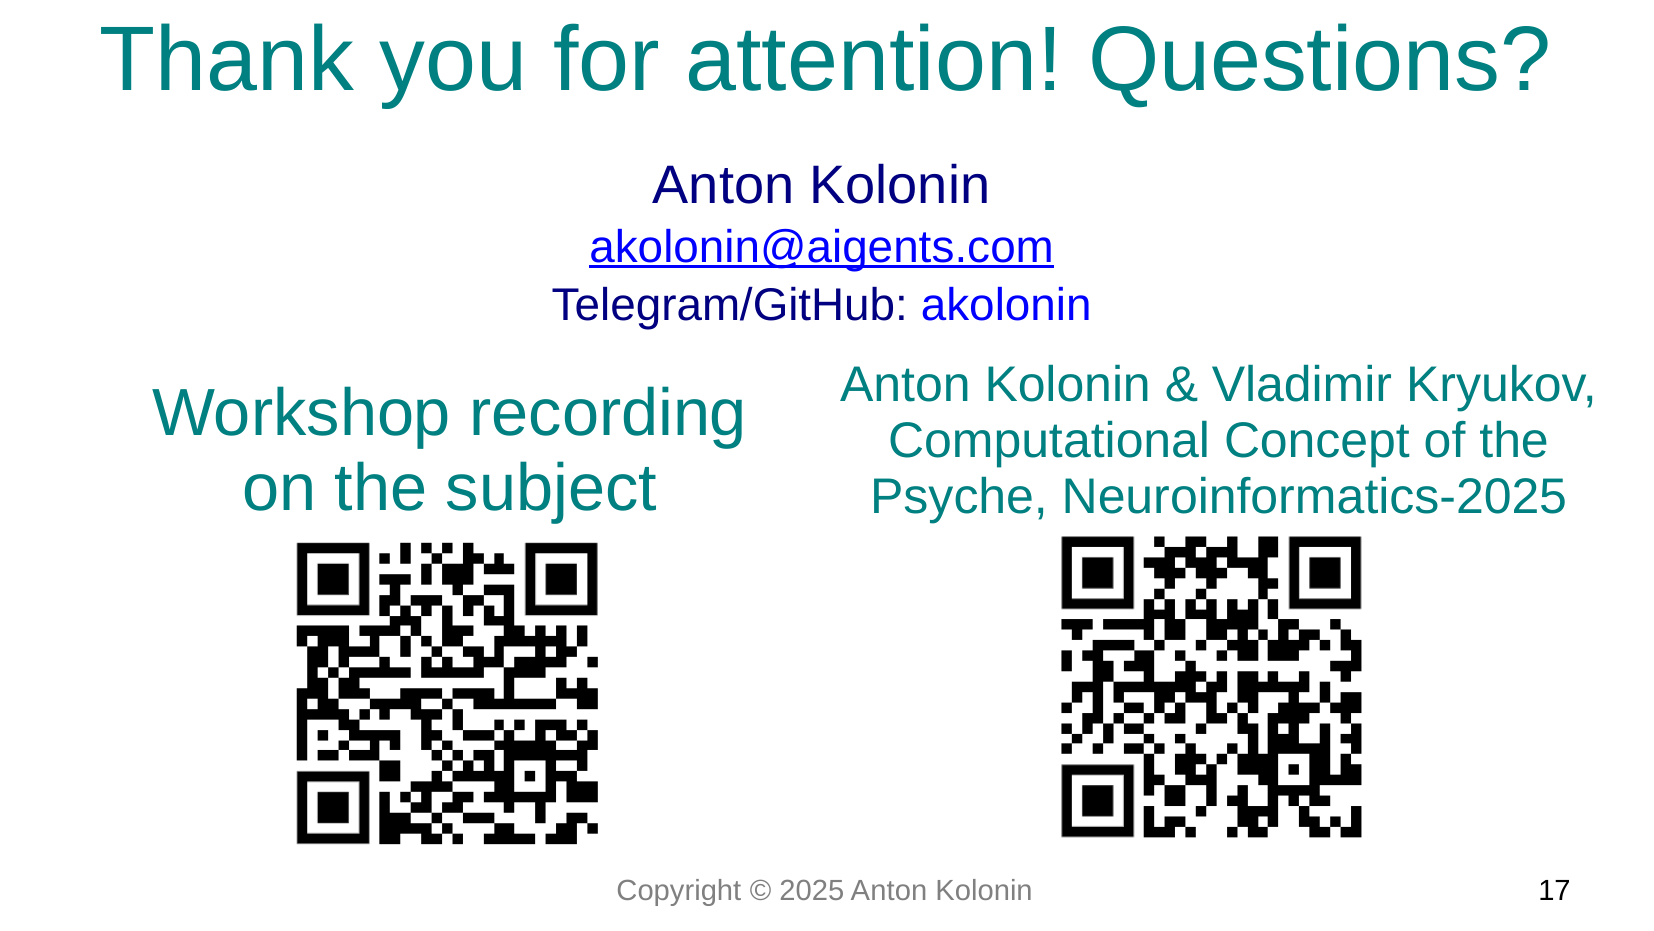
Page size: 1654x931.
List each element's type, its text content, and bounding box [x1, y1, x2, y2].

picture [1050, 524, 1375, 852]
picture [279, 543, 624, 863]
text_box Anton Kolonin & Vladimir Kryukov, Computational Concept of the Psyche, Neuroinformatics-2025 [825, 349, 1613, 663]
text_box Thank you for attention! Questions? [0, 0, 1654, 151]
text_box Workshop recording on the subject [112, 367, 788, 543]
text_box Anton Kolonin akolonin@aigents.com Telegram/GitHub: akolonin [256, 151, 1388, 382]
